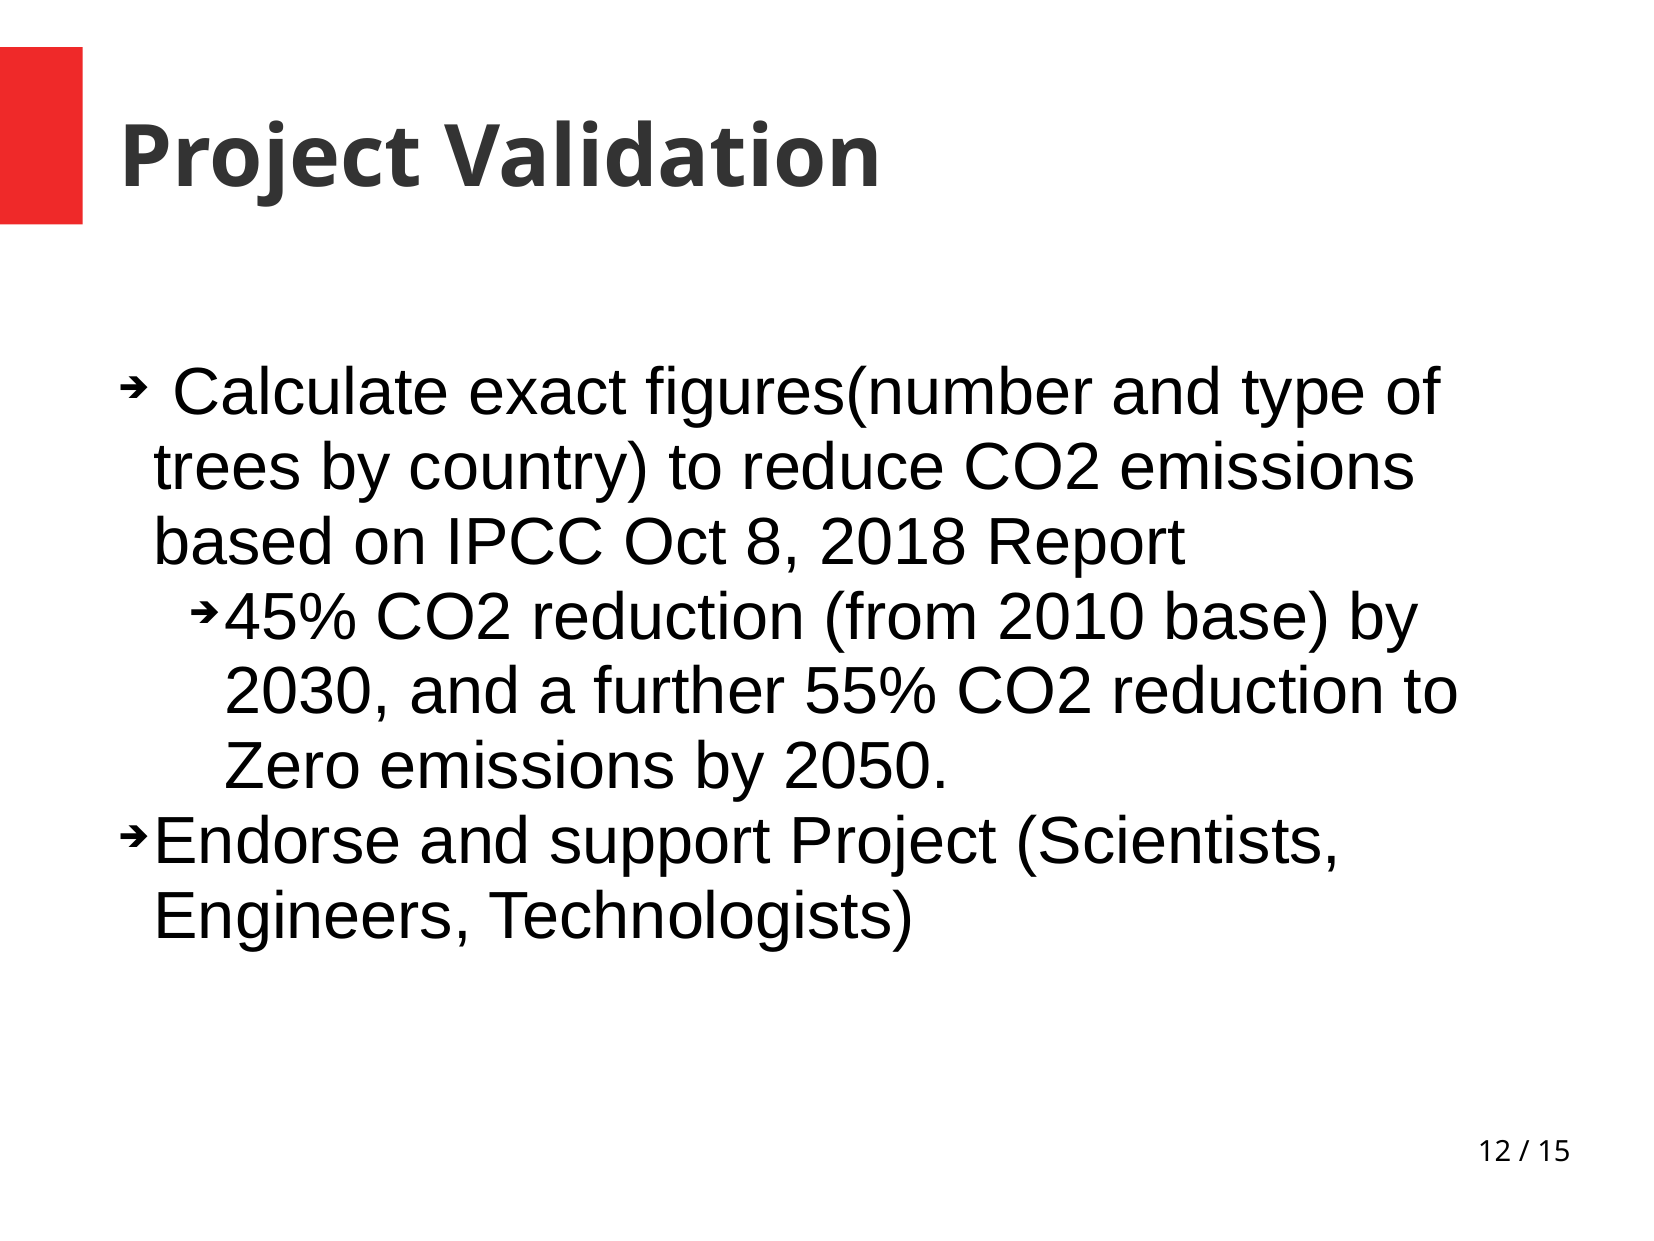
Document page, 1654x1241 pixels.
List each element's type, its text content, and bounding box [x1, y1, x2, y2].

title Project Validation [118, 49, 1571, 257]
subtitle Calculate exact figures(number and type of trees by country) to reduce CO2 emissions based on IPCC Oct 8, 2018 Report 45% CO2 reduction (from 2010 base) by 2030, and a further 55% CO2 reduction to Zero emissions by 2050. Endorse and support Project (Scientists, Engineers, Technologists) [118, 354, 1536, 1074]
